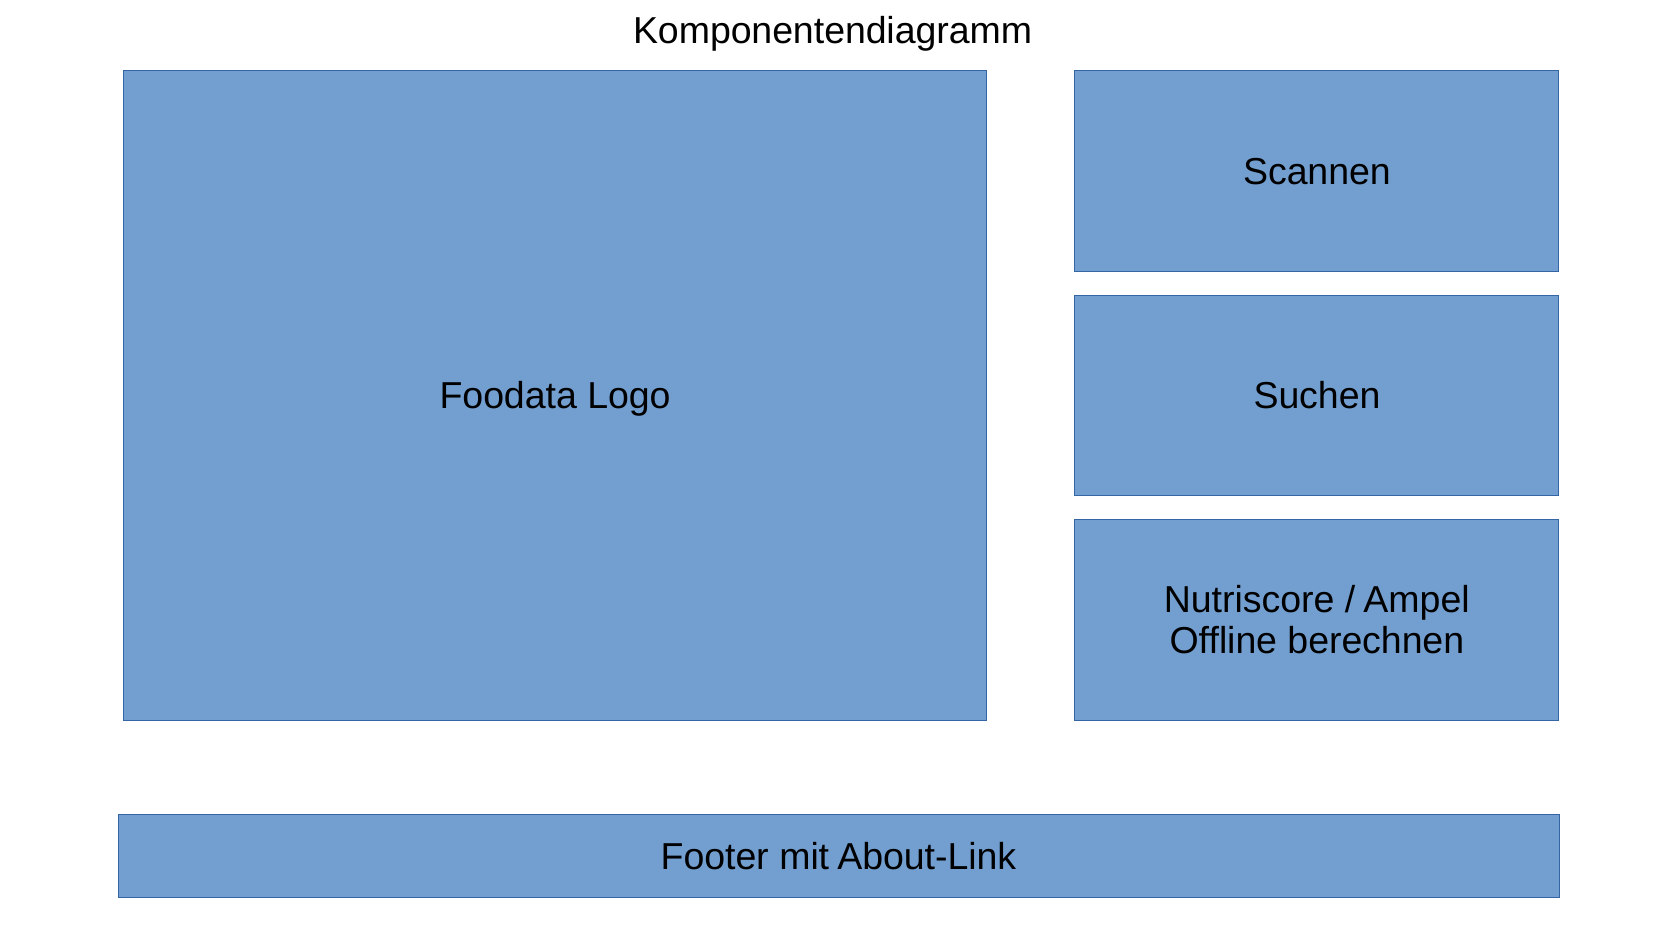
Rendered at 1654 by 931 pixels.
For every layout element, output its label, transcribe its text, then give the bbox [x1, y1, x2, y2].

text_box Foodata Logo [123, 95, 987, 721]
text_box Suchen [1074, 295, 1559, 496]
text_box Scannen [1074, 95, 1559, 272]
text_box Footer mit About-Link [118, 814, 1560, 898]
text_box Nutriscore / Ampel Offline berechnen [1074, 519, 1559, 721]
text_box Komponentendiagramm [106, 2, 1560, 95]
